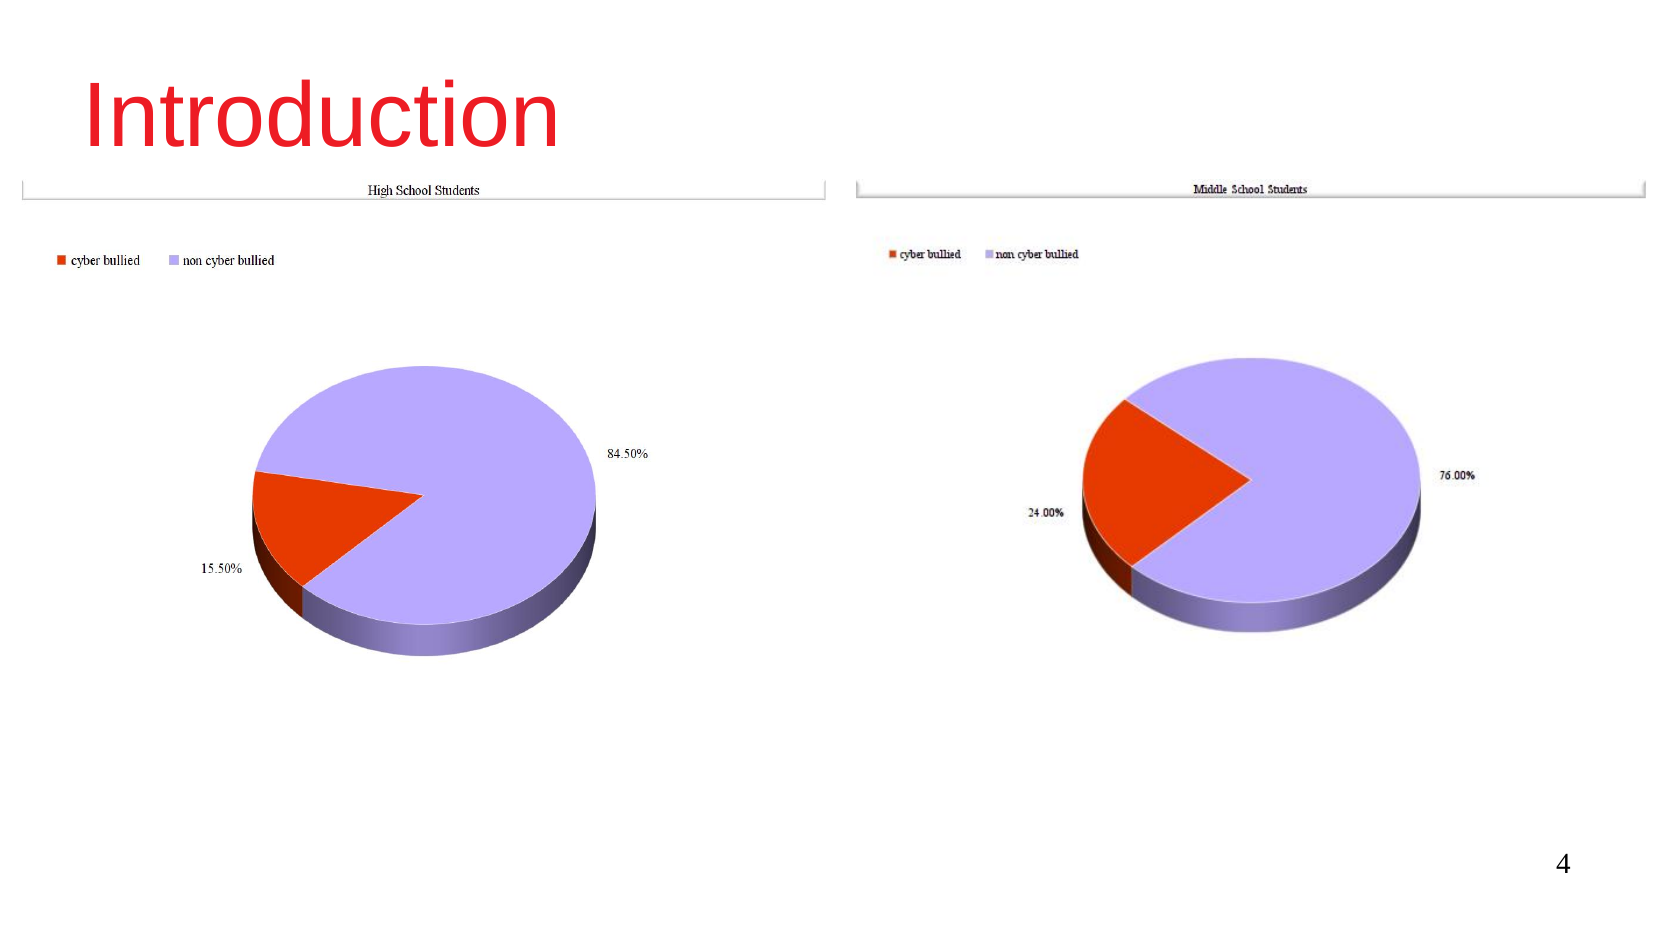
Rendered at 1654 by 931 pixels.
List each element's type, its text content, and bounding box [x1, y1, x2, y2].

title Introduction [82, 37, 1571, 193]
picture [855, 179, 1647, 781]
picture [21, 179, 826, 811]
